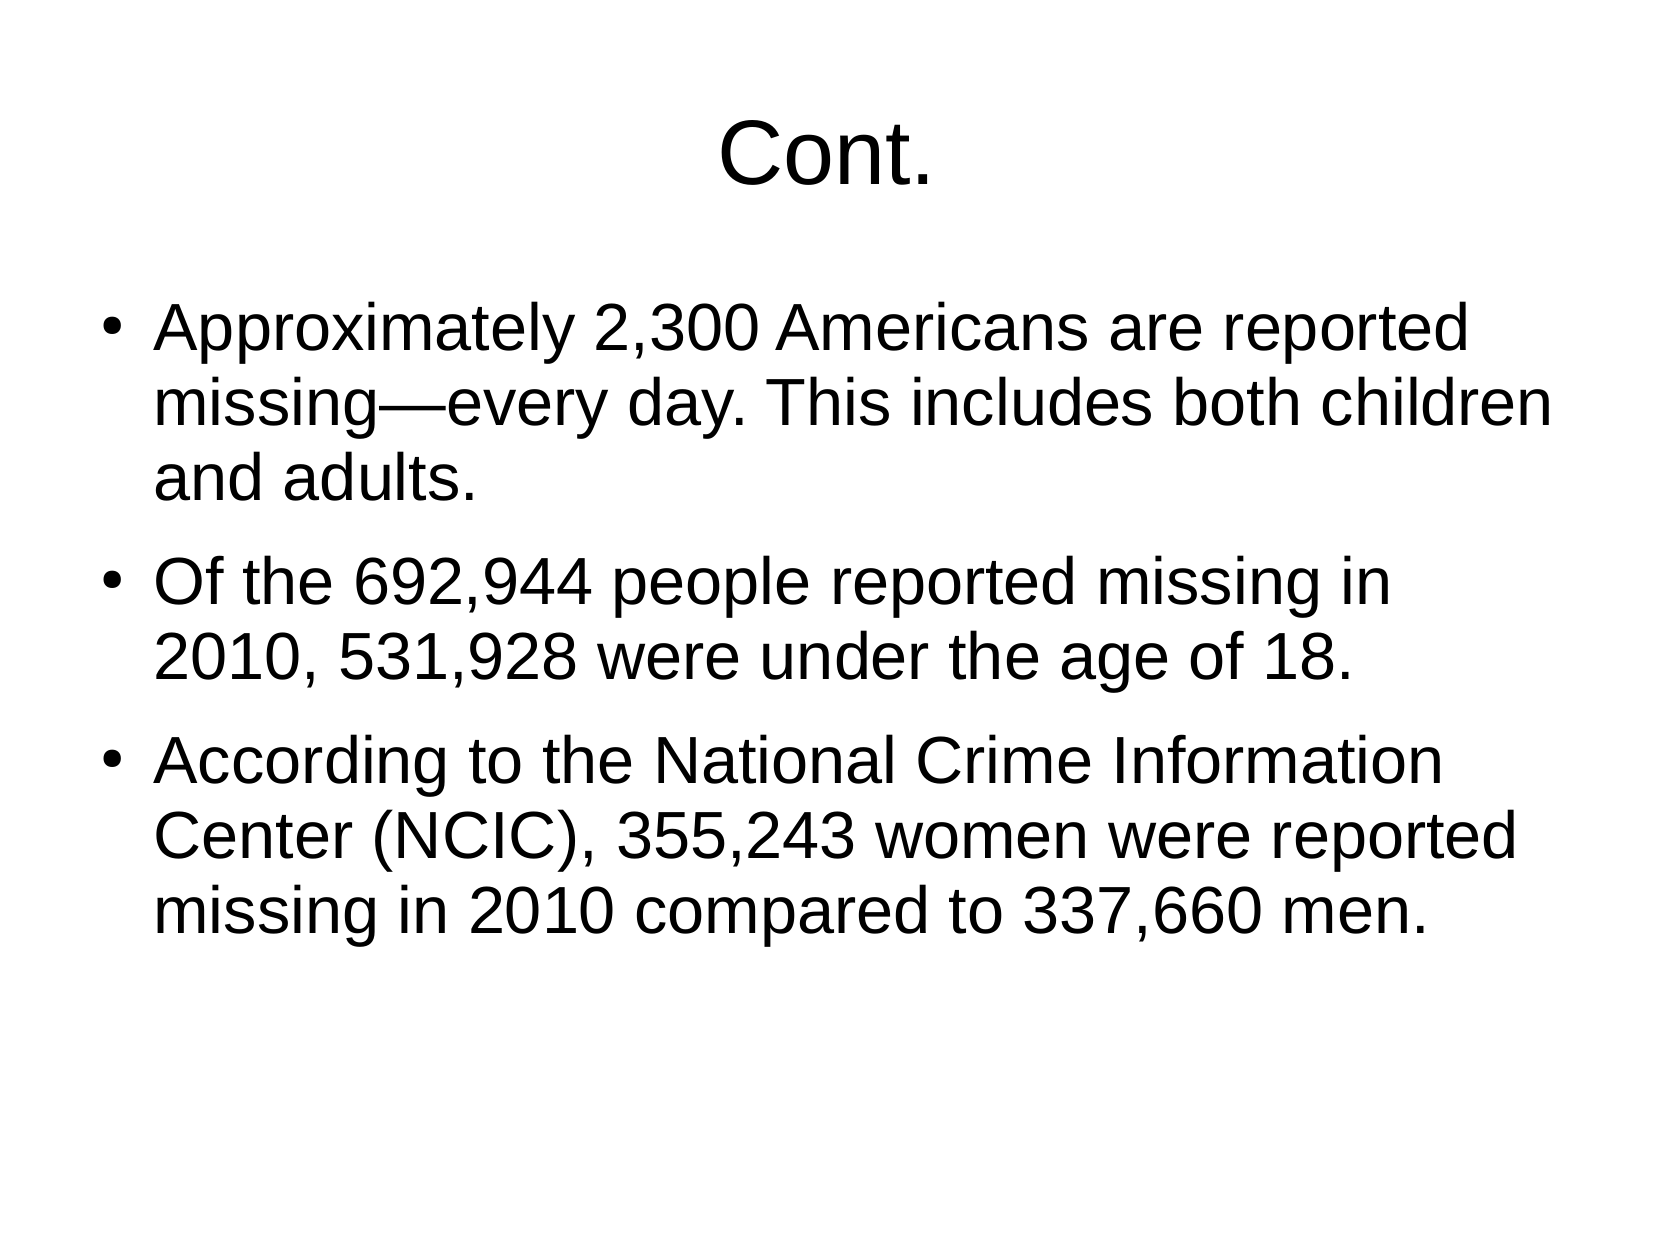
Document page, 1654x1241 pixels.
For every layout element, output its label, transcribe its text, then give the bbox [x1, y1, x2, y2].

title Cont. [82, 49, 1571, 257]
list Approximately 2,300 Americans are reported missing—every day. This includes both children and adults. Of the 692,944 people reported missing in 2010, 531,928 were under the age of 18. According to the National Crime Information Center (NCIC), 355,243 women were reported missing in 2010 compared to 337,660 men. [82, 290, 1571, 1216]
